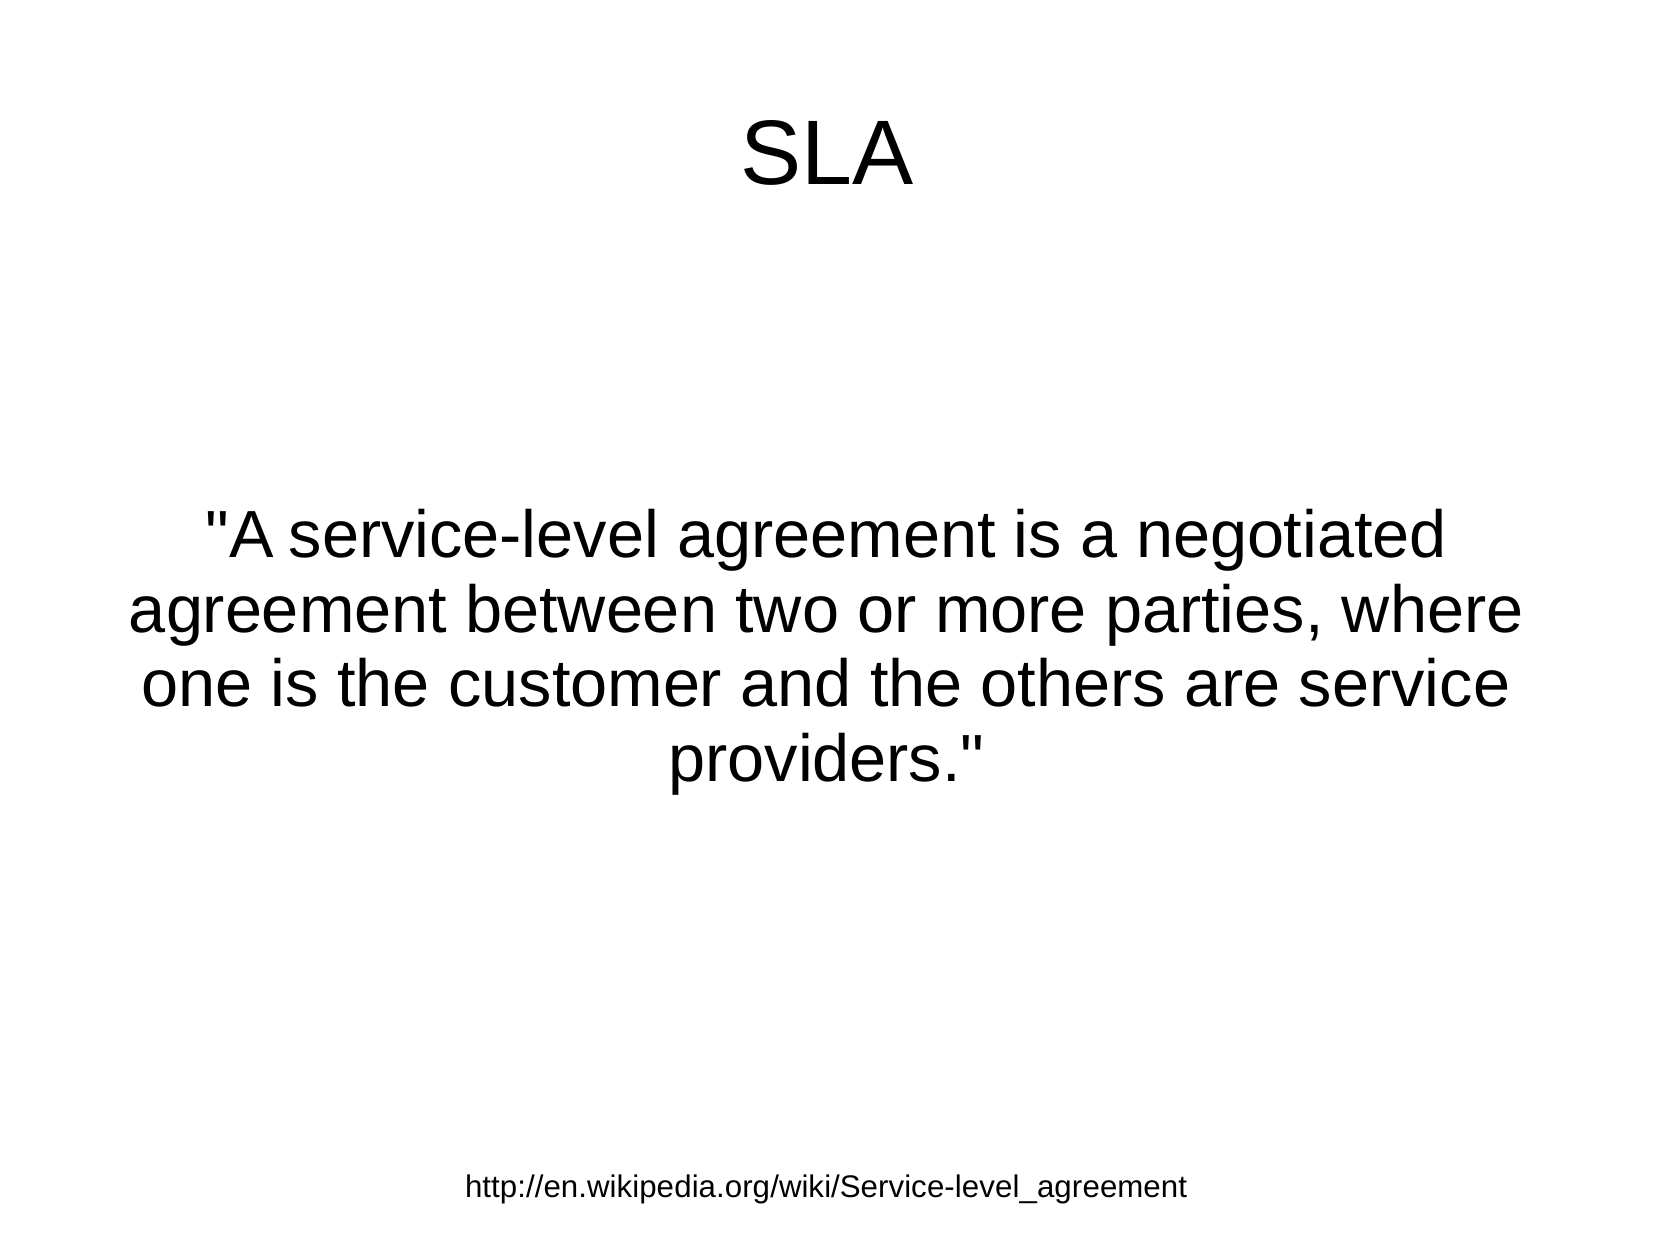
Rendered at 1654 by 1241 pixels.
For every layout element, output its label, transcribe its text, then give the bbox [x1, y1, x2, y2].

title SLA [82, 49, 1571, 257]
subtitle "A service-level agreement is a negotiated agreement between two or more parties, where one is the customer and the others are service providers." http://en.wikipedia.org/wiki/Service-level_agreement [82, 490, 1571, 1211]
